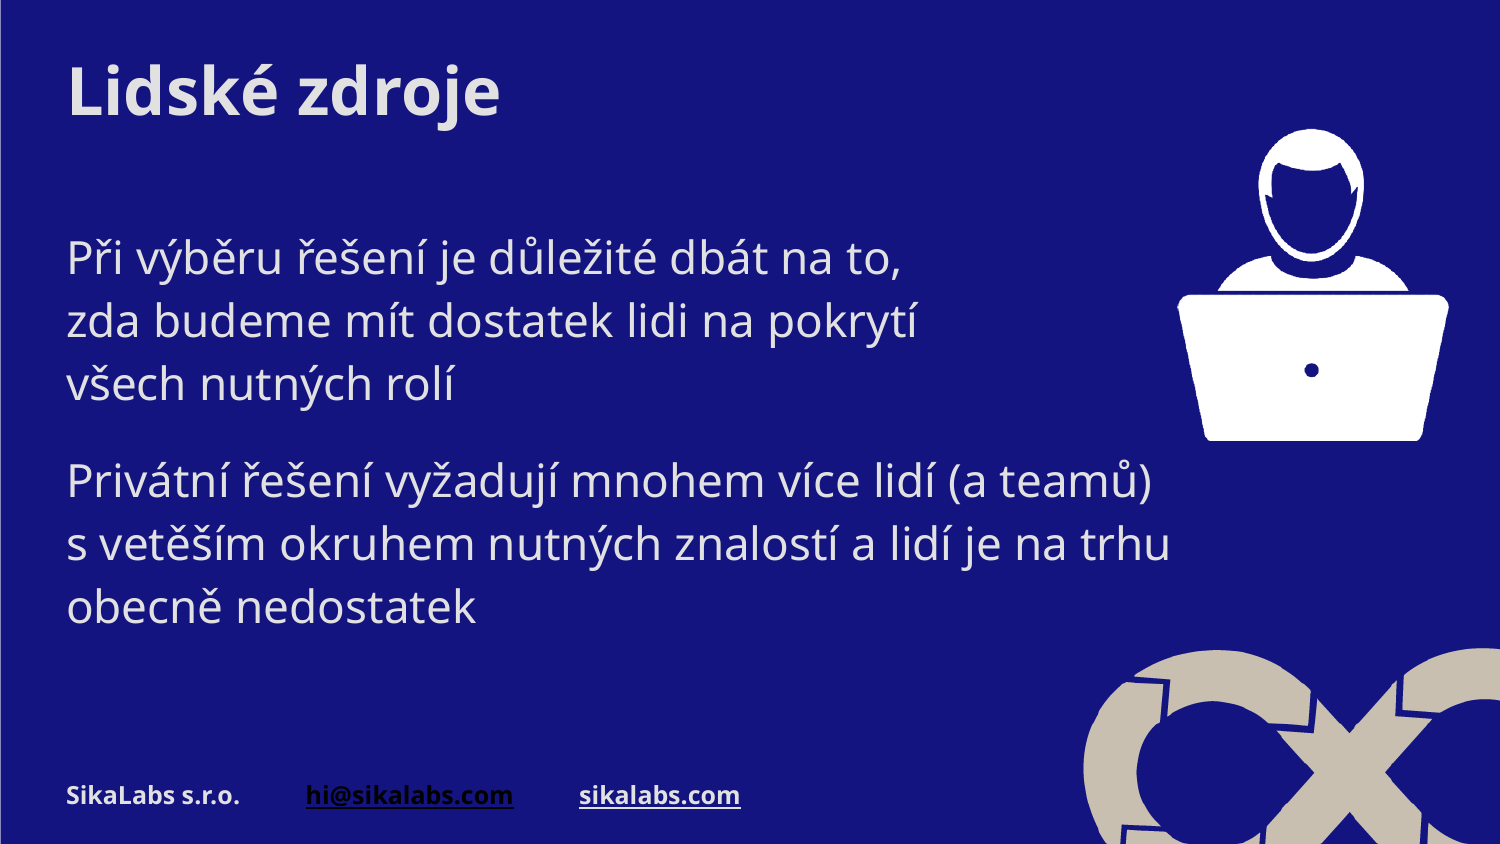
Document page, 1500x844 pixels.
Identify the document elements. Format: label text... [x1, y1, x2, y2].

title Lidské zdroje [51, 33, 1449, 128]
picture [0, 0, 1500, 844]
list Při výběru řešení je důležité dbát na to, zda budeme mít dostatek lidi na pokrytí všech nutných rolí Privátní řešení vyžadují mnohem více lidí (a teamů) s vetěším okruhem nutných znalostí a lidí je na trhu obecně nedostatek [51, 205, 1437, 688]
